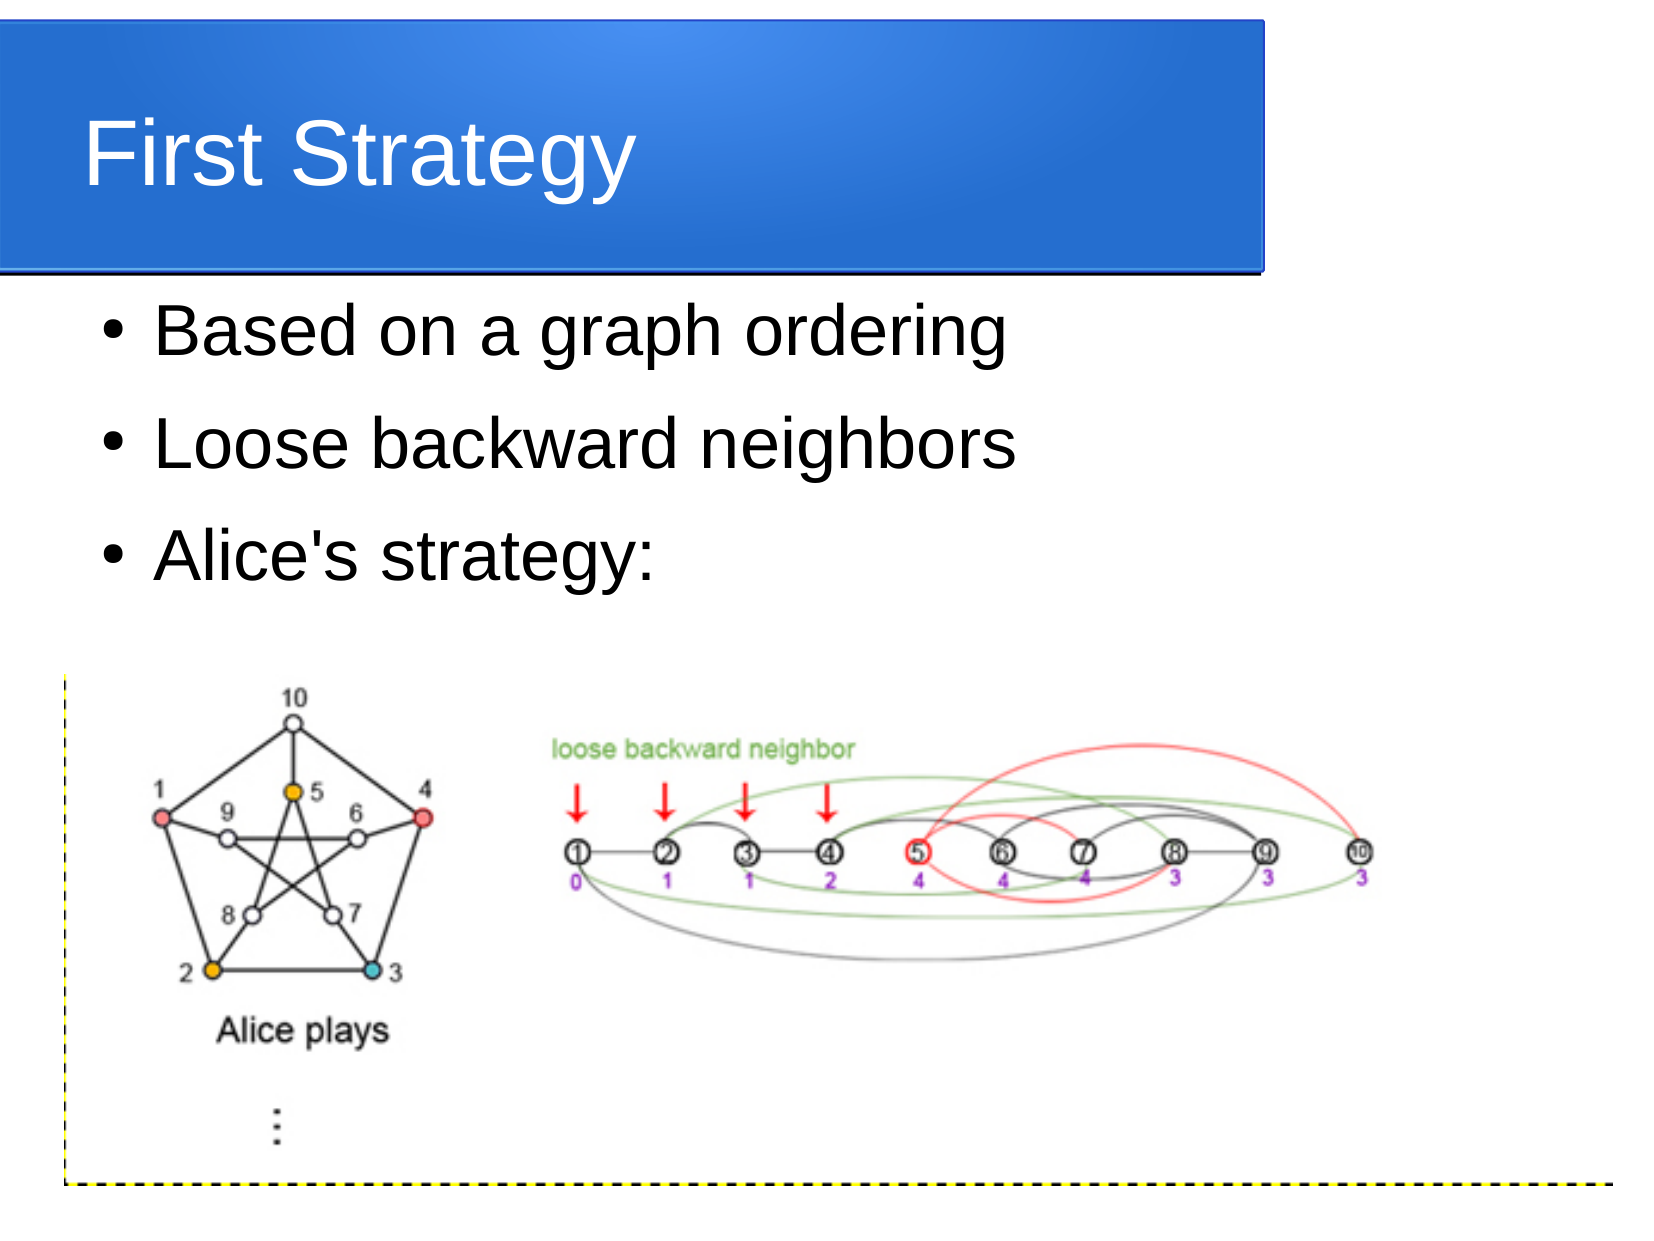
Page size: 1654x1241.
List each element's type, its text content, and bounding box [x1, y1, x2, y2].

list Based on a graph ordering Loose backward neighbors Alice's strategy: [82, 290, 1538, 674]
title First Strategy [82, 49, 1250, 257]
picture [64, 674, 1613, 1186]
